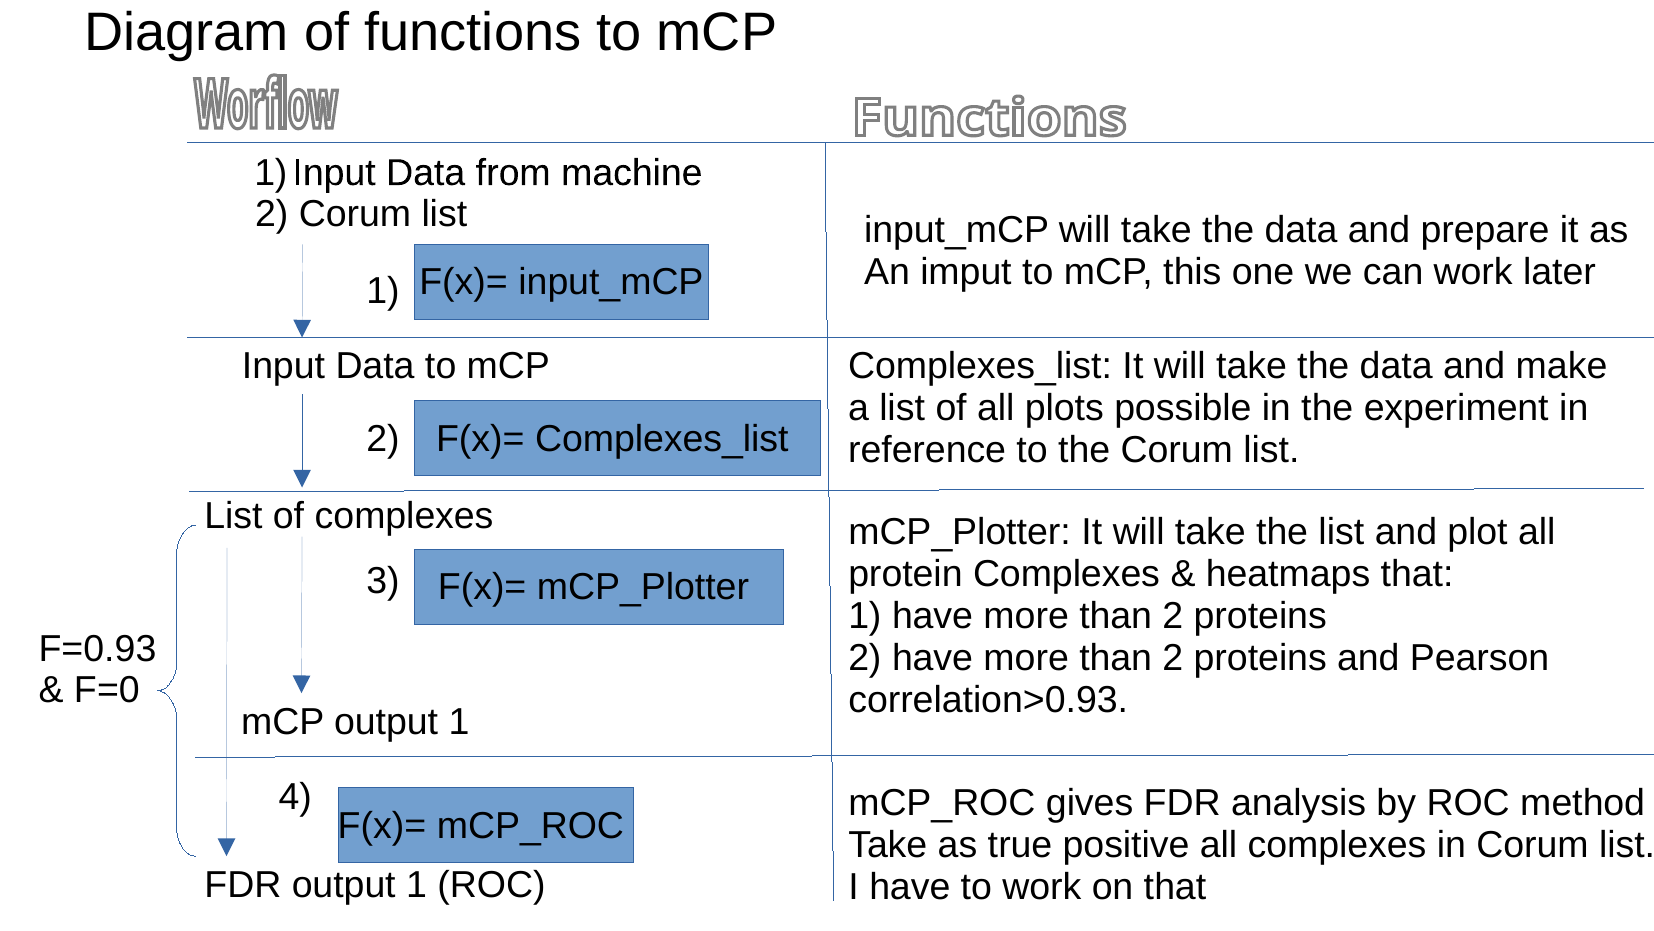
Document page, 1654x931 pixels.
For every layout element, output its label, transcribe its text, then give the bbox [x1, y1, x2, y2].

text_box Functions [986, 101, 1008, 136]
text_box [414, 164, 434, 185]
text_box [365, 160, 376, 185]
text_box F(x)= mCP_Plotter [414, 549, 784, 625]
text_box [563, 164, 590, 186]
text_box [346, 165, 363, 185]
text_box [389, 159, 412, 185]
text_box List of complexes [189, 487, 509, 545]
text_box [655, 165, 659, 186]
text_box [593, 164, 614, 186]
text_box Functions [856, 98, 880, 136]
text_box F(x)= input_mCP [415, 244, 709, 320]
text_box mCP output 1 [227, 693, 513, 751]
text_box Functions [958, 106, 984, 136]
text_box F(x)= Complexes_list [414, 400, 821, 476]
text_box [488, 164, 499, 185]
text_box [434, 160, 445, 185]
text_box Input Data to mCP [227, 338, 565, 395]
text_box [305, 164, 322, 185]
text_box Worflow [194, 78, 228, 129]
text_box Worflow [308, 90, 338, 129]
text_box Functions [1066, 106, 1095, 136]
text_box [614, 164, 631, 186]
text_box 4) [263, 768, 327, 826]
text_box Functions [1101, 106, 1125, 136]
text_box 2) [351, 410, 415, 467]
title Diagram of functions to mCP [0, 0, 1189, 97]
text_box [683, 164, 701, 186]
text_box Worflow [228, 89, 247, 129]
text_box [634, 157, 651, 186]
text_box mCP_Plotter: It will take the list and plot all protein Complexes & heatmaps that: 1) have more than 2 proteins 2) have more than 2 proteins and Pearson correlation>0.93. [833, 502, 1654, 728]
text_box 3) [351, 551, 415, 609]
text_box Complexes_list: It will take the data and make a list of all plots possible in the experiment in reference to the Corum list. [833, 337, 1644, 502]
text_box Functions [886, 107, 915, 136]
text_box 2) Corum list [230, 185, 559, 284]
text_box [521, 164, 549, 185]
text_box [326, 164, 343, 185]
text_box input_mCP will take the data and prepare it as An imput to mCP, this one we can work later [849, 201, 1644, 301]
text_box [500, 164, 518, 185]
text_box [445, 164, 466, 185]
text_box Functions [1014, 107, 1023, 136]
text_box [663, 164, 680, 186]
text_box FDR output 1 (ROC) [189, 856, 565, 913]
text_box Functions [1029, 106, 1060, 136]
text_box Worflow [251, 75, 286, 129]
text_box 1) [351, 284, 415, 320]
text_box mCP_ROC gives FDR analysis by ROC method Take as true positive all complexes in Corum list. I have to work on that [833, 774, 1654, 916]
text_box [476, 157, 487, 185]
text_box F(x)= mCP_ROC [338, 787, 634, 863]
text_box F=0.93 & F=0 [23, 619, 182, 756]
text_box Worflow [289, 89, 308, 129]
text_box Functions [923, 106, 952, 136]
text_box 1) [239, 144, 303, 202]
